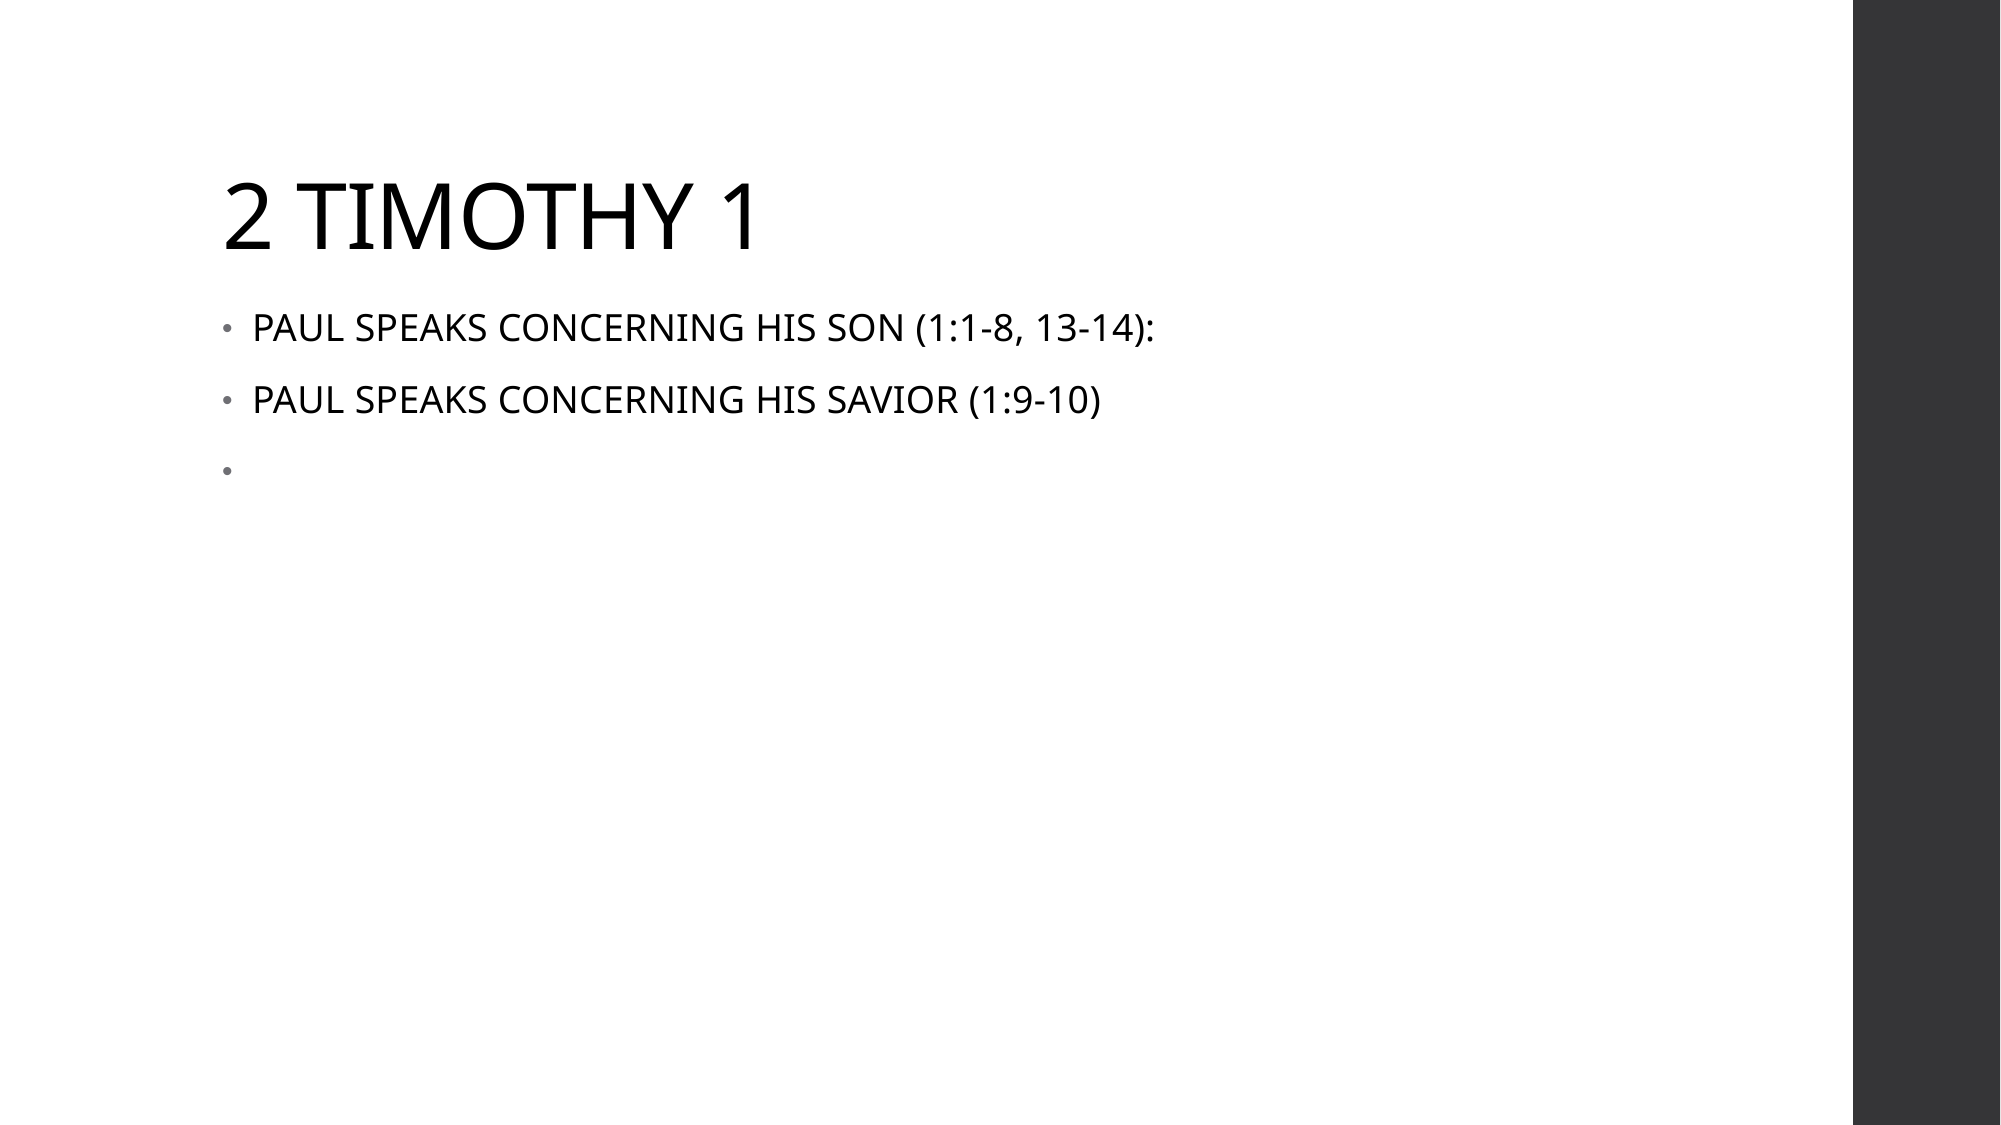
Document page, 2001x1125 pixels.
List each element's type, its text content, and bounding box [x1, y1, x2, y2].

title 2 TIMOTHY 1 [206, 60, 1797, 278]
list PAUL SPEAKS CONCERNING HIS SON (1:1-8, 13-14): PAUL SPEAKS CONCERNING HIS SAVIOR (1:9-10) [206, 299, 1617, 1014]
